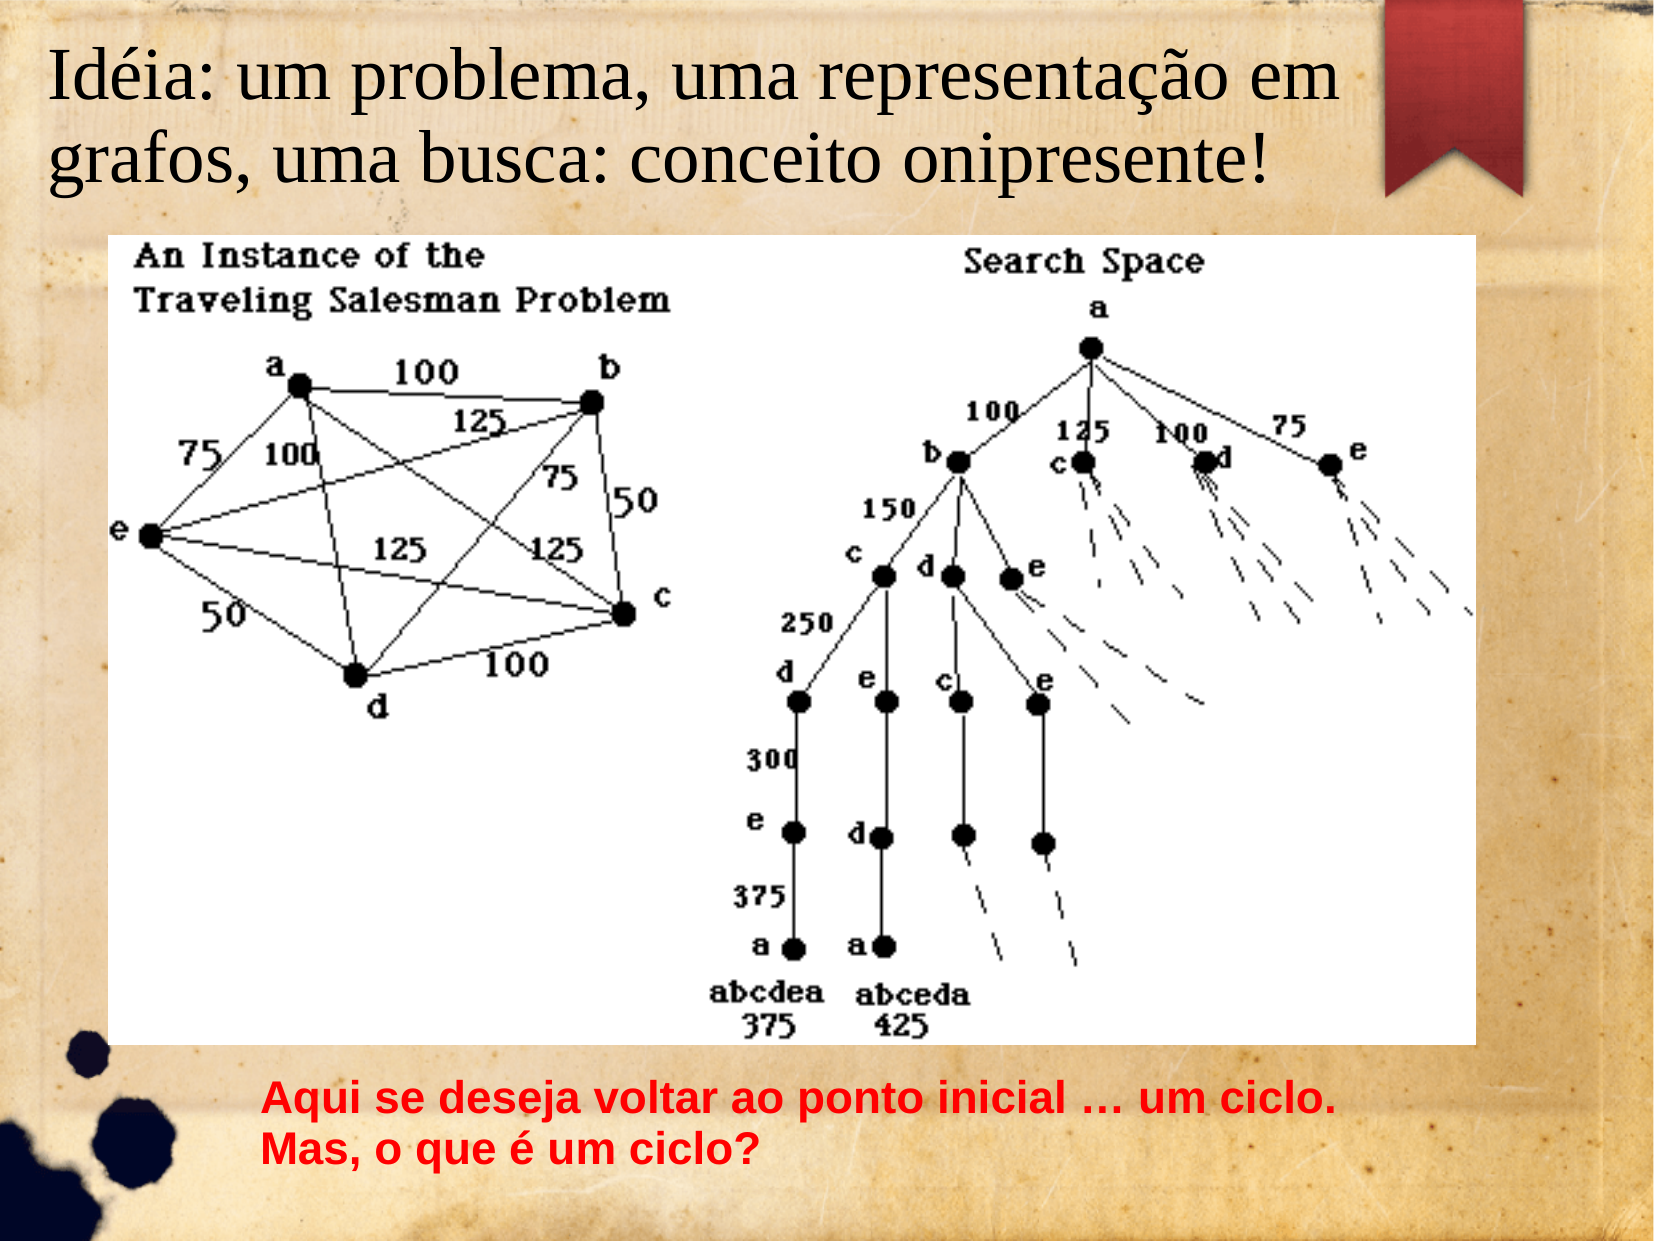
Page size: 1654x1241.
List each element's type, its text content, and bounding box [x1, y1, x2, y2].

text_box Aqui se deseja voltar ao ponto inicial … um ciclo. Mas, o que é um ciclo? [245, 1064, 1539, 1206]
picture [0, 0, 1654, 1241]
title Idéia: um problema, uma representação em grafos, uma busca: conceito onipresente! [47, 0, 1564, 236]
